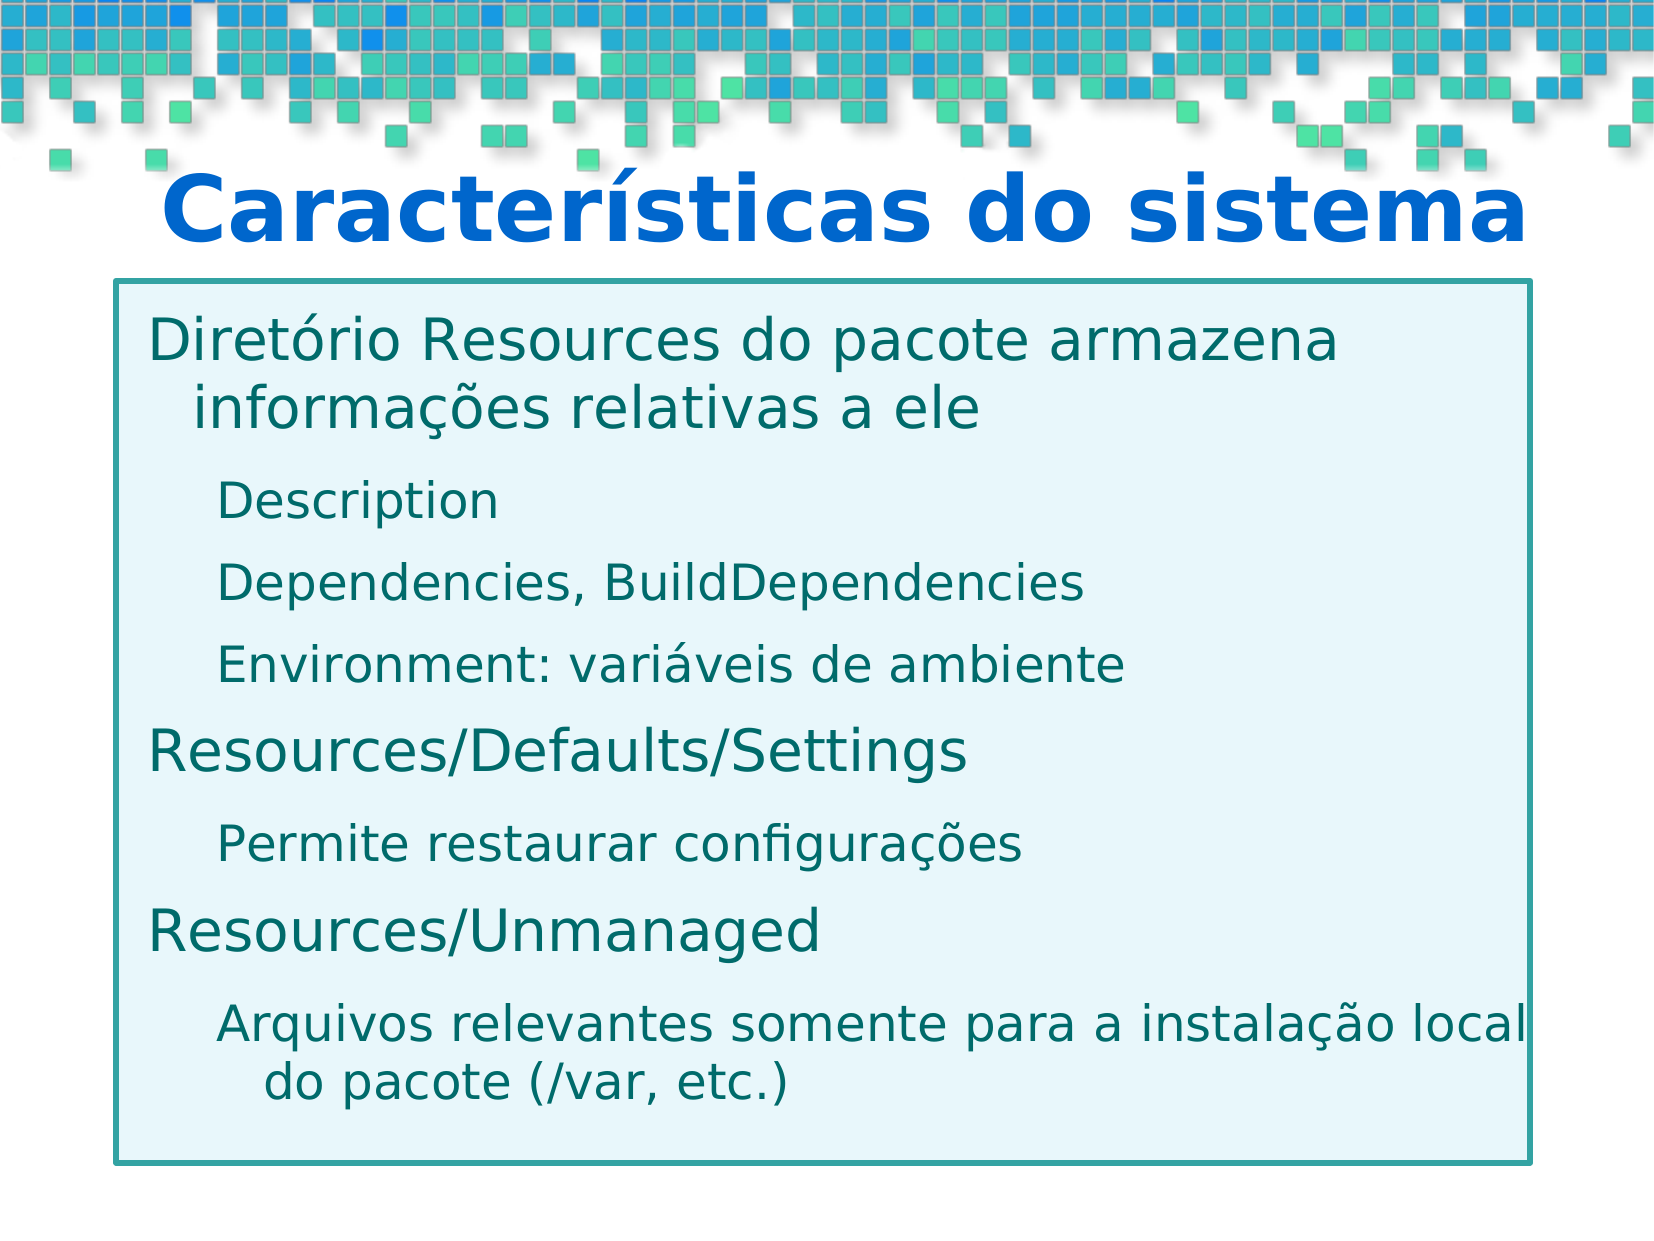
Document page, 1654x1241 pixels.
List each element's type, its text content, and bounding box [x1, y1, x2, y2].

list Diretório Resources do pacote armazena informações relativas a ele Description Dependencies, BuildDependencies Environment: variáveis de ambiente Resources/Defaults/Settings Permite restaurar configurações Resources/Unmanaged Arquivos relevantes somente para a instalação local do pacote (/var, etc.) [121, 306, 1534, 1160]
picture [0, 0, 1654, 185]
title Características do sistema [112, 132, 1581, 287]
